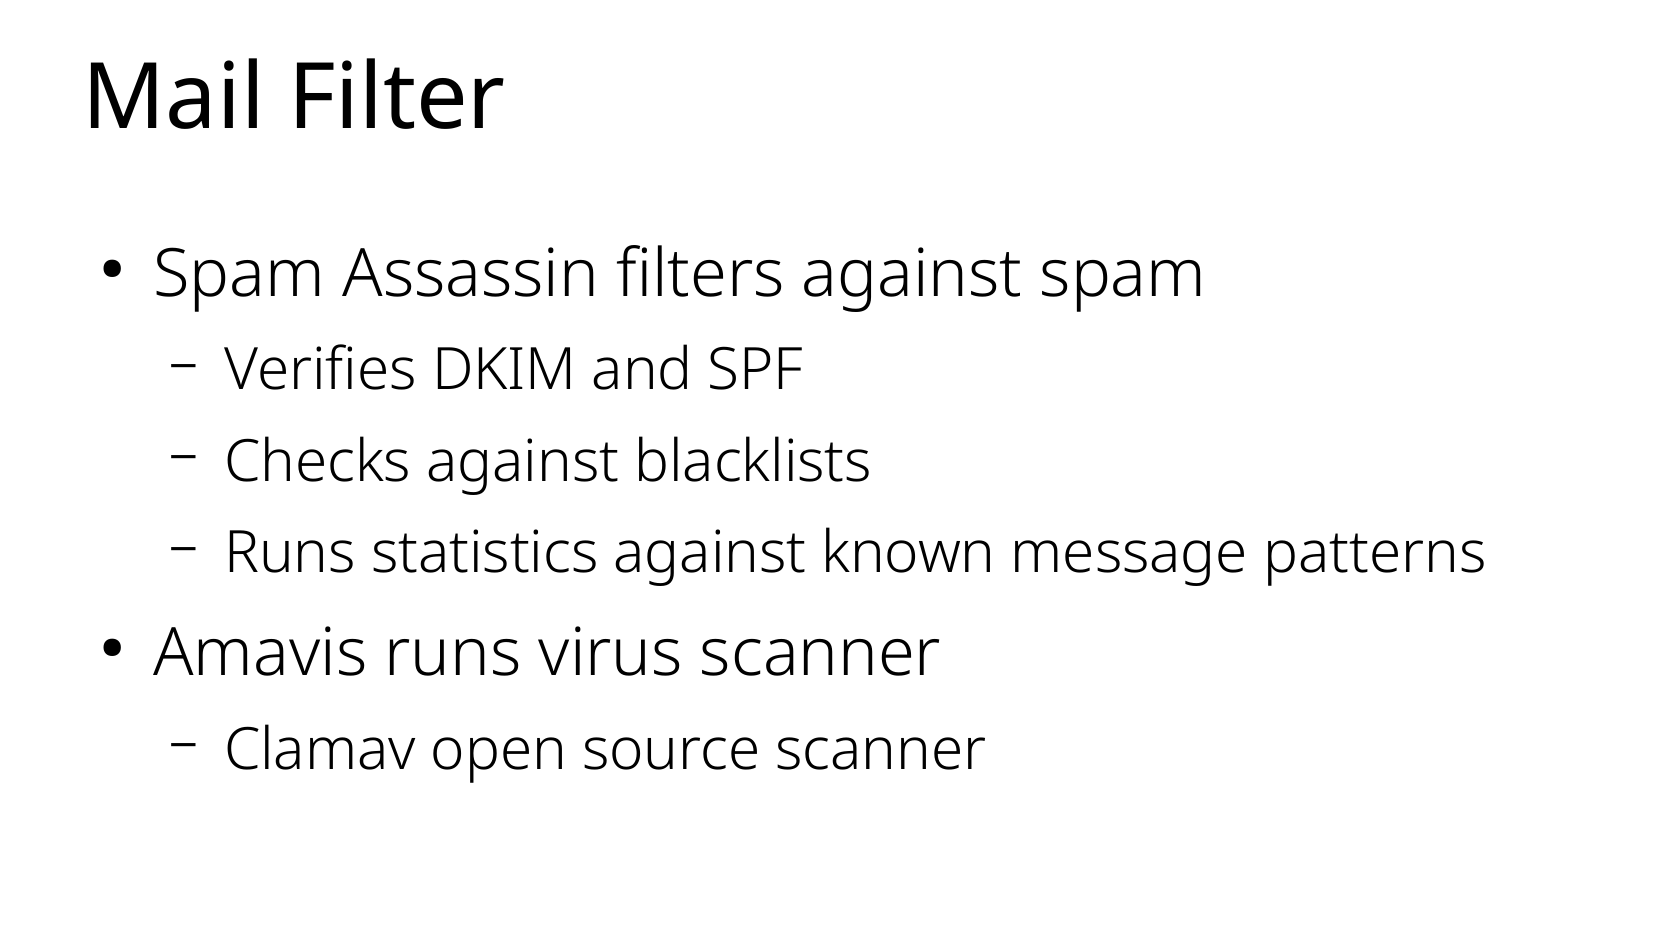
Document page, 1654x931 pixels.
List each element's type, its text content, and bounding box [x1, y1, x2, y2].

title Mail Filter [82, 37, 1571, 150]
list Spam Assassin filters against spam Verifies DKIM and SPF Checks against blacklists Runs statistics against known message patterns Amavis runs virus scanner Clamav open source scanner [82, 224, 1571, 825]
